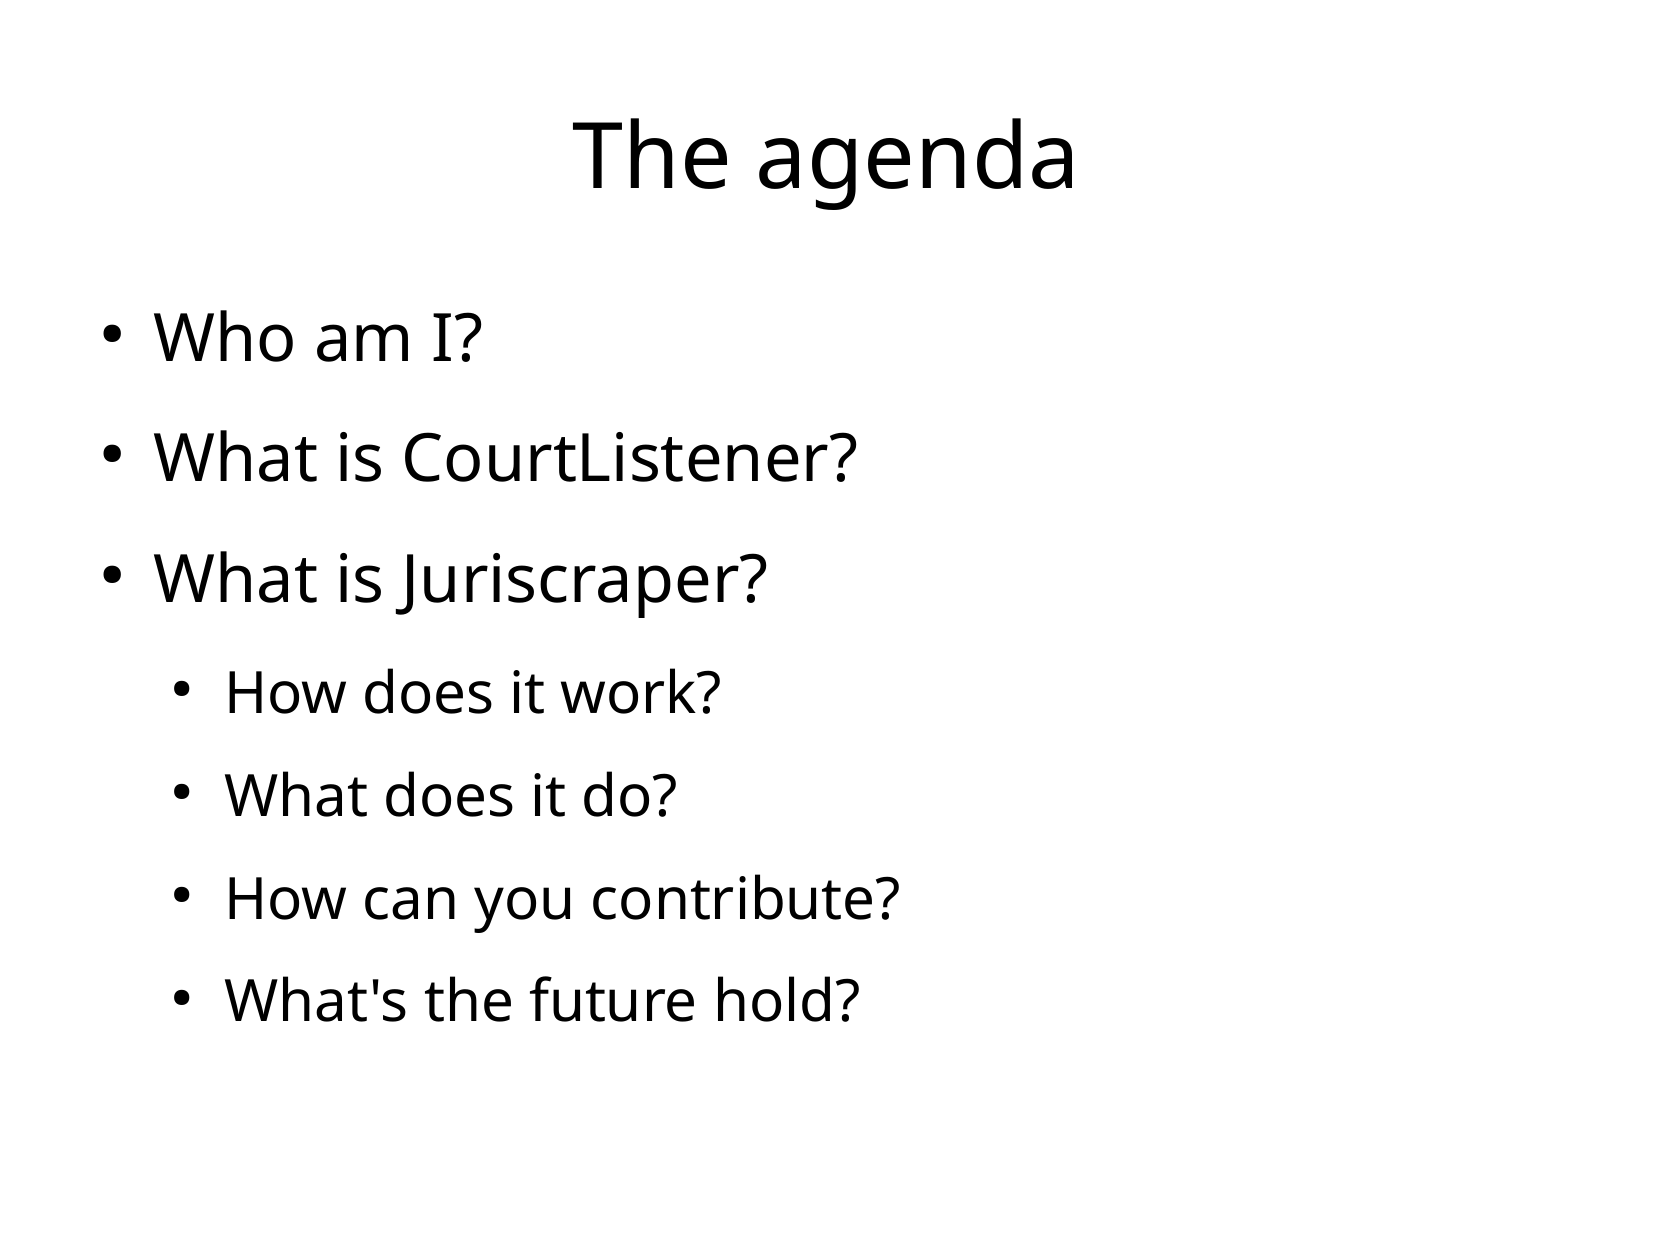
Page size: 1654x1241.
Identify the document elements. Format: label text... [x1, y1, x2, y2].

list Who am I? What is CourtListener? What is Juriscraper? How does it work? What does it do? How can you contribute? What's the future hold? [82, 290, 1571, 1109]
title The agenda [82, 49, 1571, 257]
